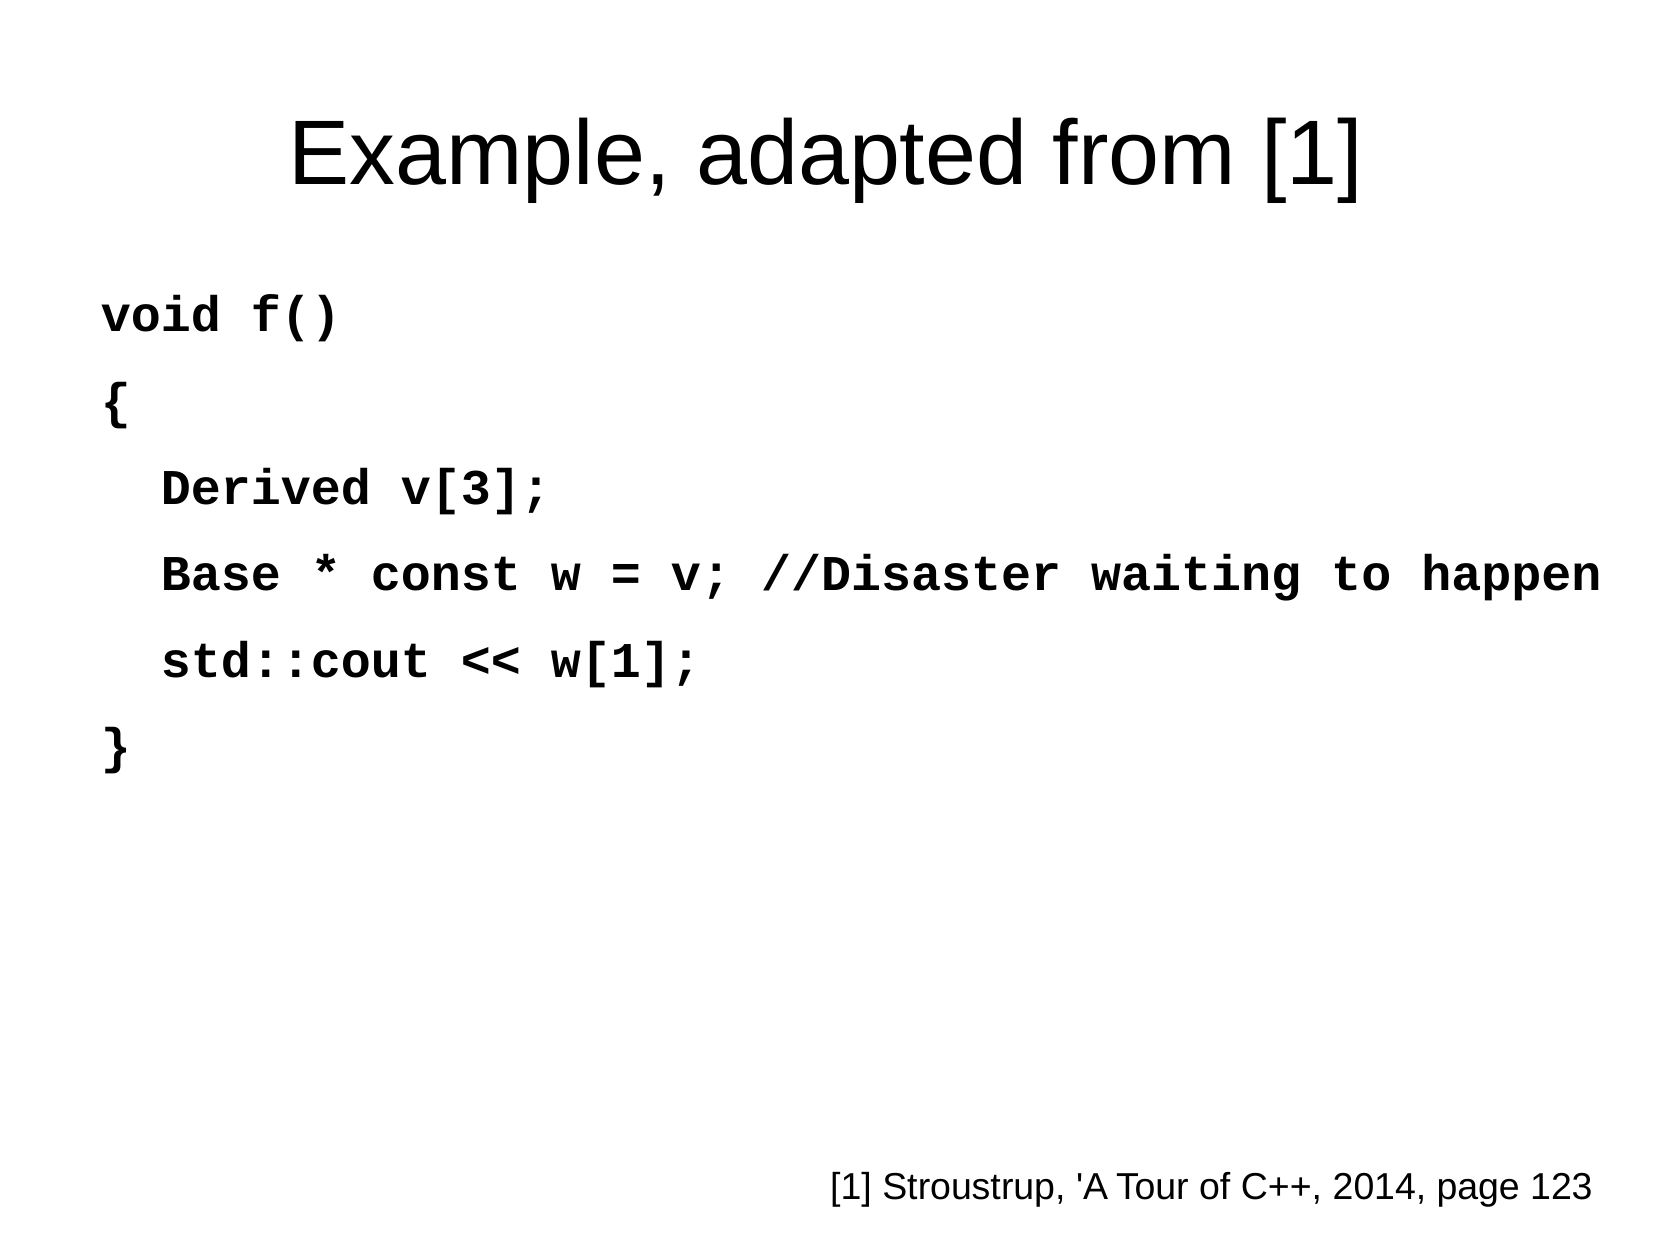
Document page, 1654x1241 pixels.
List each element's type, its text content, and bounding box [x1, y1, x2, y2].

list void f() { Derived v[3]; Base * const w = v; //Disaster waiting to happen std::cout << w[1]; } [30, 290, 1621, 1186]
title Example, adapted from [1] [82, 49, 1571, 257]
text_box [1] Stroustrup, 'A Tour of C++, 2014, page 123 [780, 1158, 1621, 1241]
